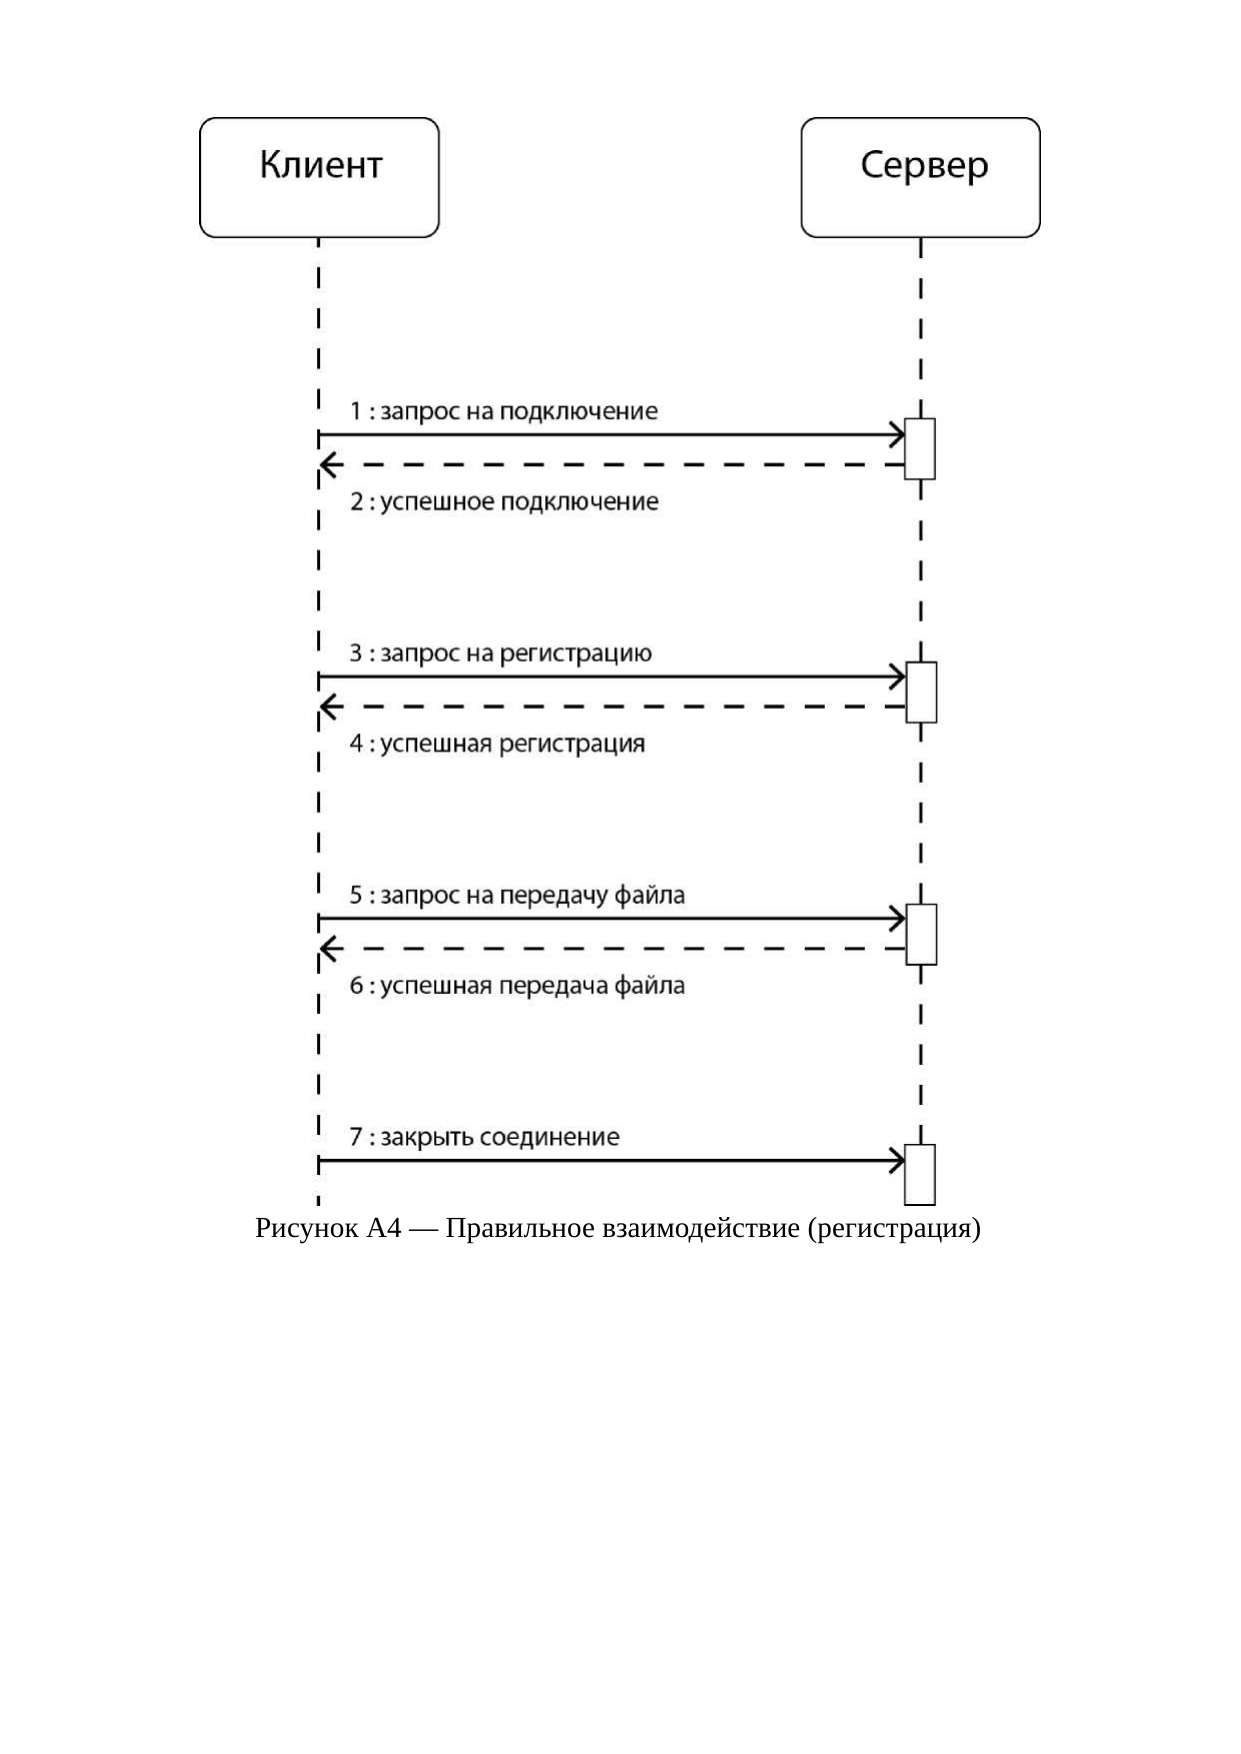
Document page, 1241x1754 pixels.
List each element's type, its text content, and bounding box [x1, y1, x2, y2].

picture [199, 117, 1041, 1206]
text_box Рисунок А4 — Правильное взаимодействие (регистрация) [255, 1208, 985, 1242]
